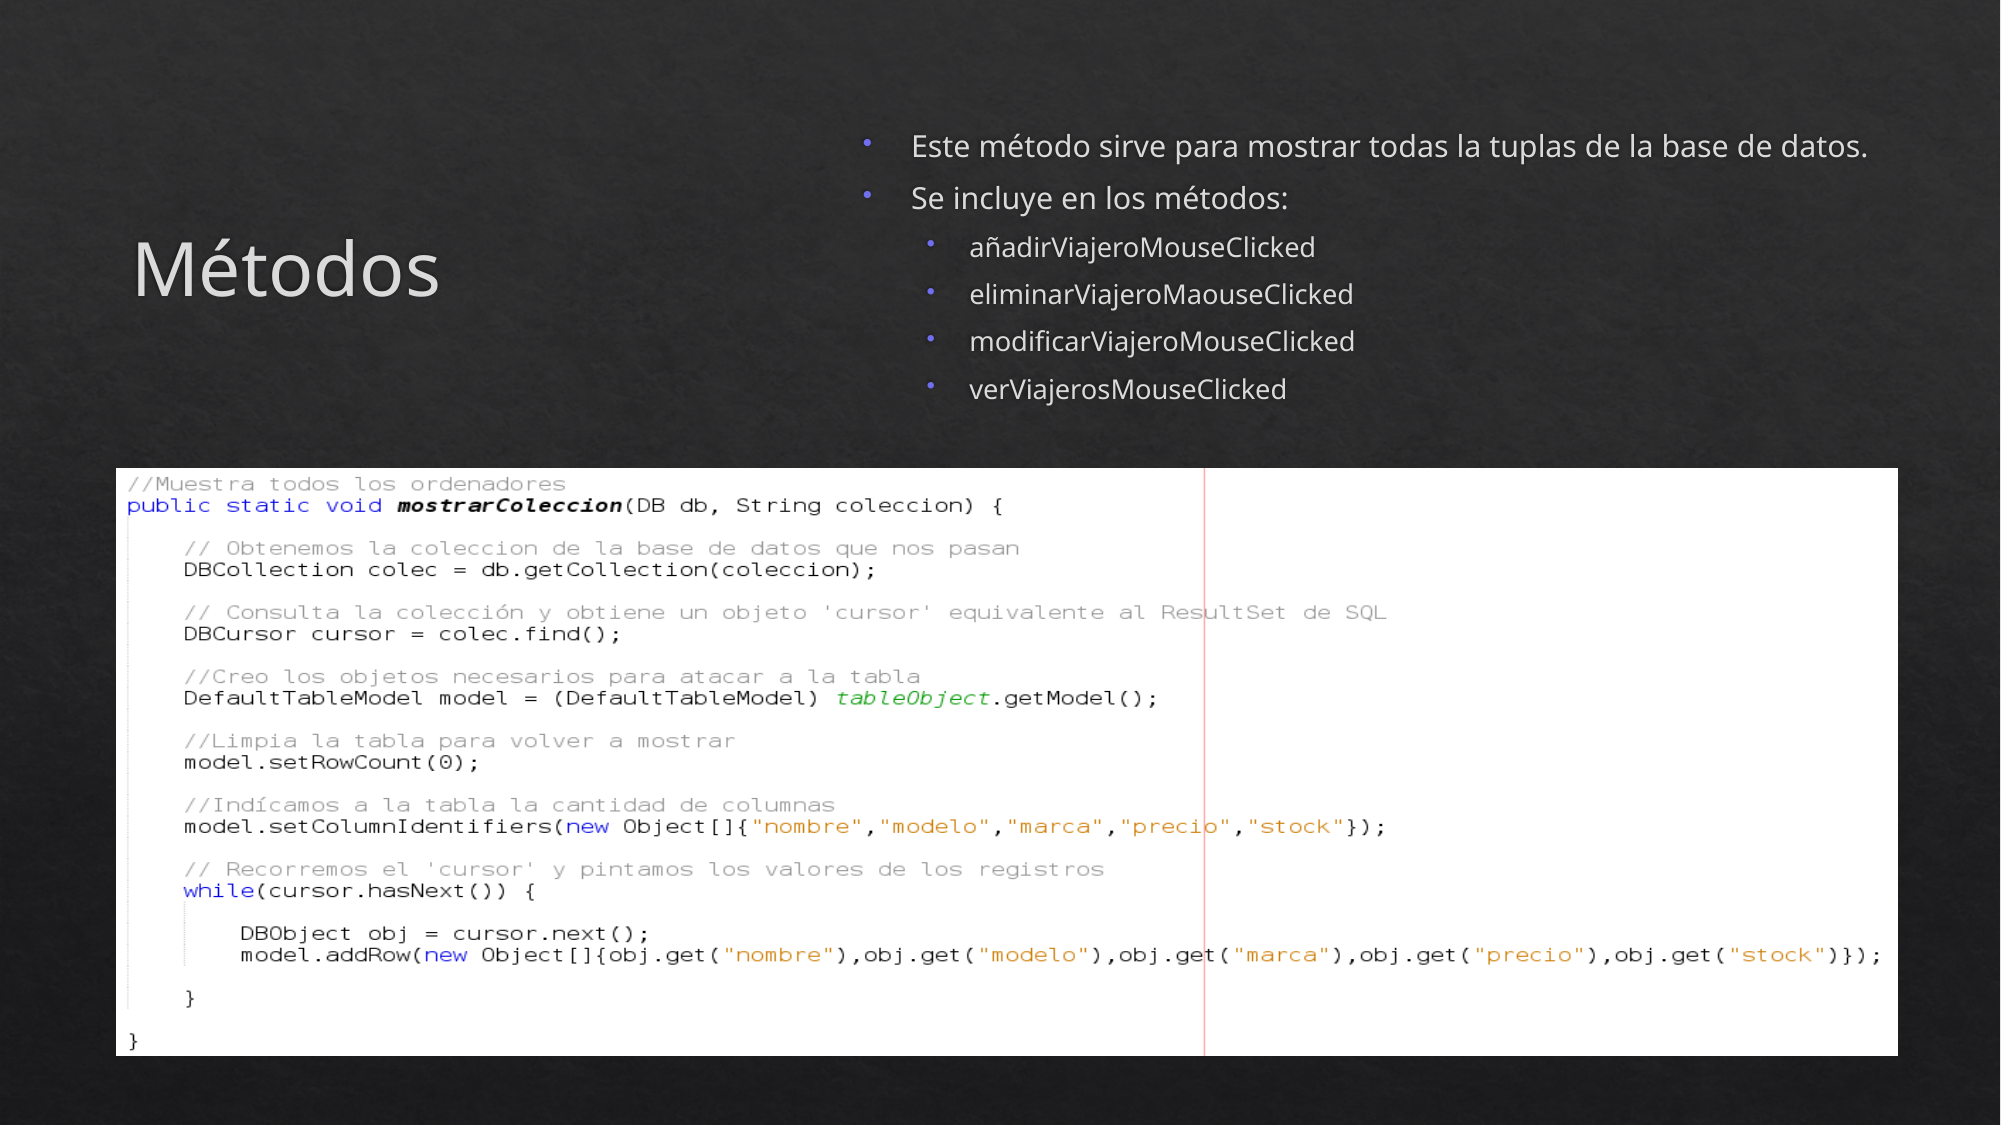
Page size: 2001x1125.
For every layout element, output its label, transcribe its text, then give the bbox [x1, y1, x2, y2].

list Este método sirve para mostrar todas la tuplas de la base de datos. Se incluye en los métodos: añadirViajeroMouseClicked eliminarViajeroMaouseClicked modificarViajeroMouseClicked verViajerosMouseClicked [843, 105, 1898, 427]
picture [0, 0, 2001, 1125]
title Métodos [116, 105, 764, 427]
